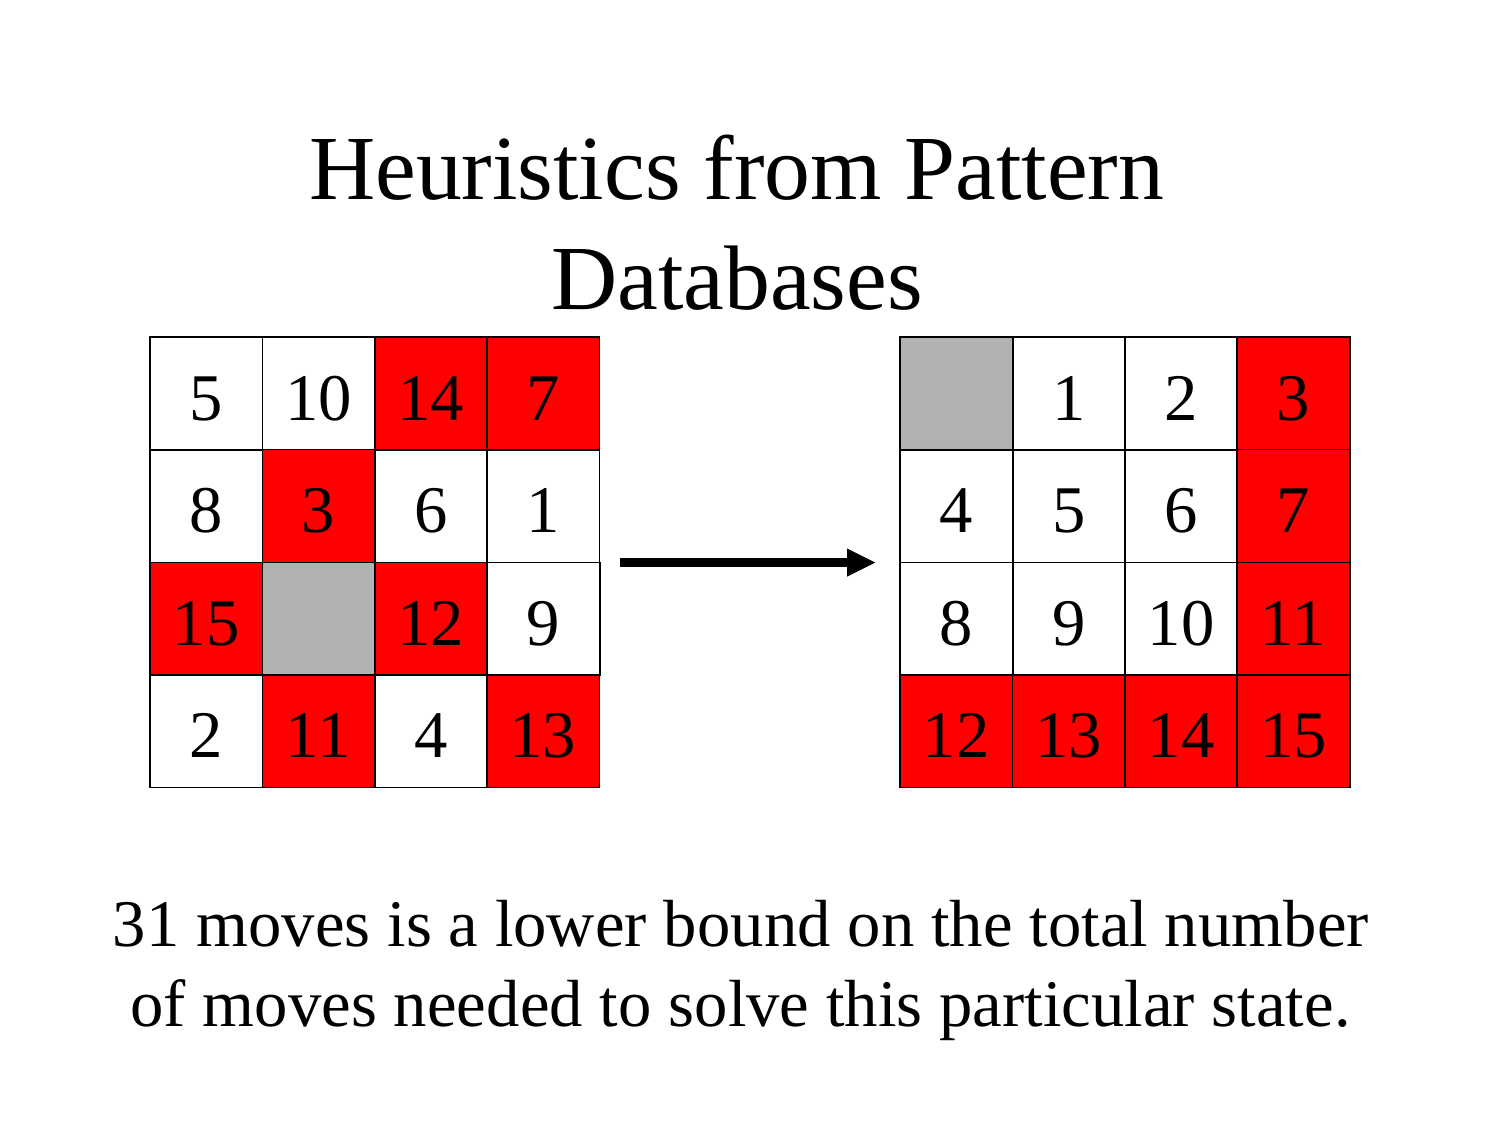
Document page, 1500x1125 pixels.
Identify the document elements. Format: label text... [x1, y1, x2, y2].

text_box 6 [1125, 449, 1237, 562]
text_box 9 [487, 562, 600, 674]
text_box 13 [1012, 674, 1125, 788]
text_box 2 [149, 674, 262, 788]
text_box [900, 337, 1012, 449]
text_box 9 [1012, 562, 1125, 674]
text_box 7 [1237, 449, 1350, 562]
text_box 15 [149, 562, 262, 674]
text_box 1 [486, 449, 600, 562]
text_box 11 [1237, 562, 1350, 674]
text_box 7 [486, 337, 600, 449]
text_box 31 moves is a lower bound on the total number of moves needed to solve this particular state. [87, 872, 1397, 1048]
text_box 5 [149, 337, 262, 449]
title Heuristics from Pattern Databases [99, 99, 1375, 288]
text_box 14 [375, 337, 486, 449]
text_box 3 [1237, 337, 1350, 449]
text_box 12 [375, 562, 487, 674]
text_box 14 [1125, 674, 1237, 788]
text_box 6 [375, 449, 486, 562]
text_box 8 [149, 449, 262, 562]
text_box [262, 562, 375, 674]
text_box 8 [900, 562, 1012, 674]
text_box 4 [900, 449, 1012, 562]
text_box 5 [1012, 449, 1125, 562]
text_box 2 [1125, 337, 1237, 449]
text_box 1 [1012, 337, 1125, 449]
text_box 11 [262, 674, 375, 788]
text_box 3 [262, 449, 375, 562]
text_box 15 [1237, 674, 1350, 788]
text_box 4 [375, 674, 486, 788]
text_box 10 [262, 337, 375, 449]
text_box 12 [900, 674, 1012, 788]
text_box 10 [1125, 562, 1237, 674]
text_box 13 [486, 674, 600, 788]
